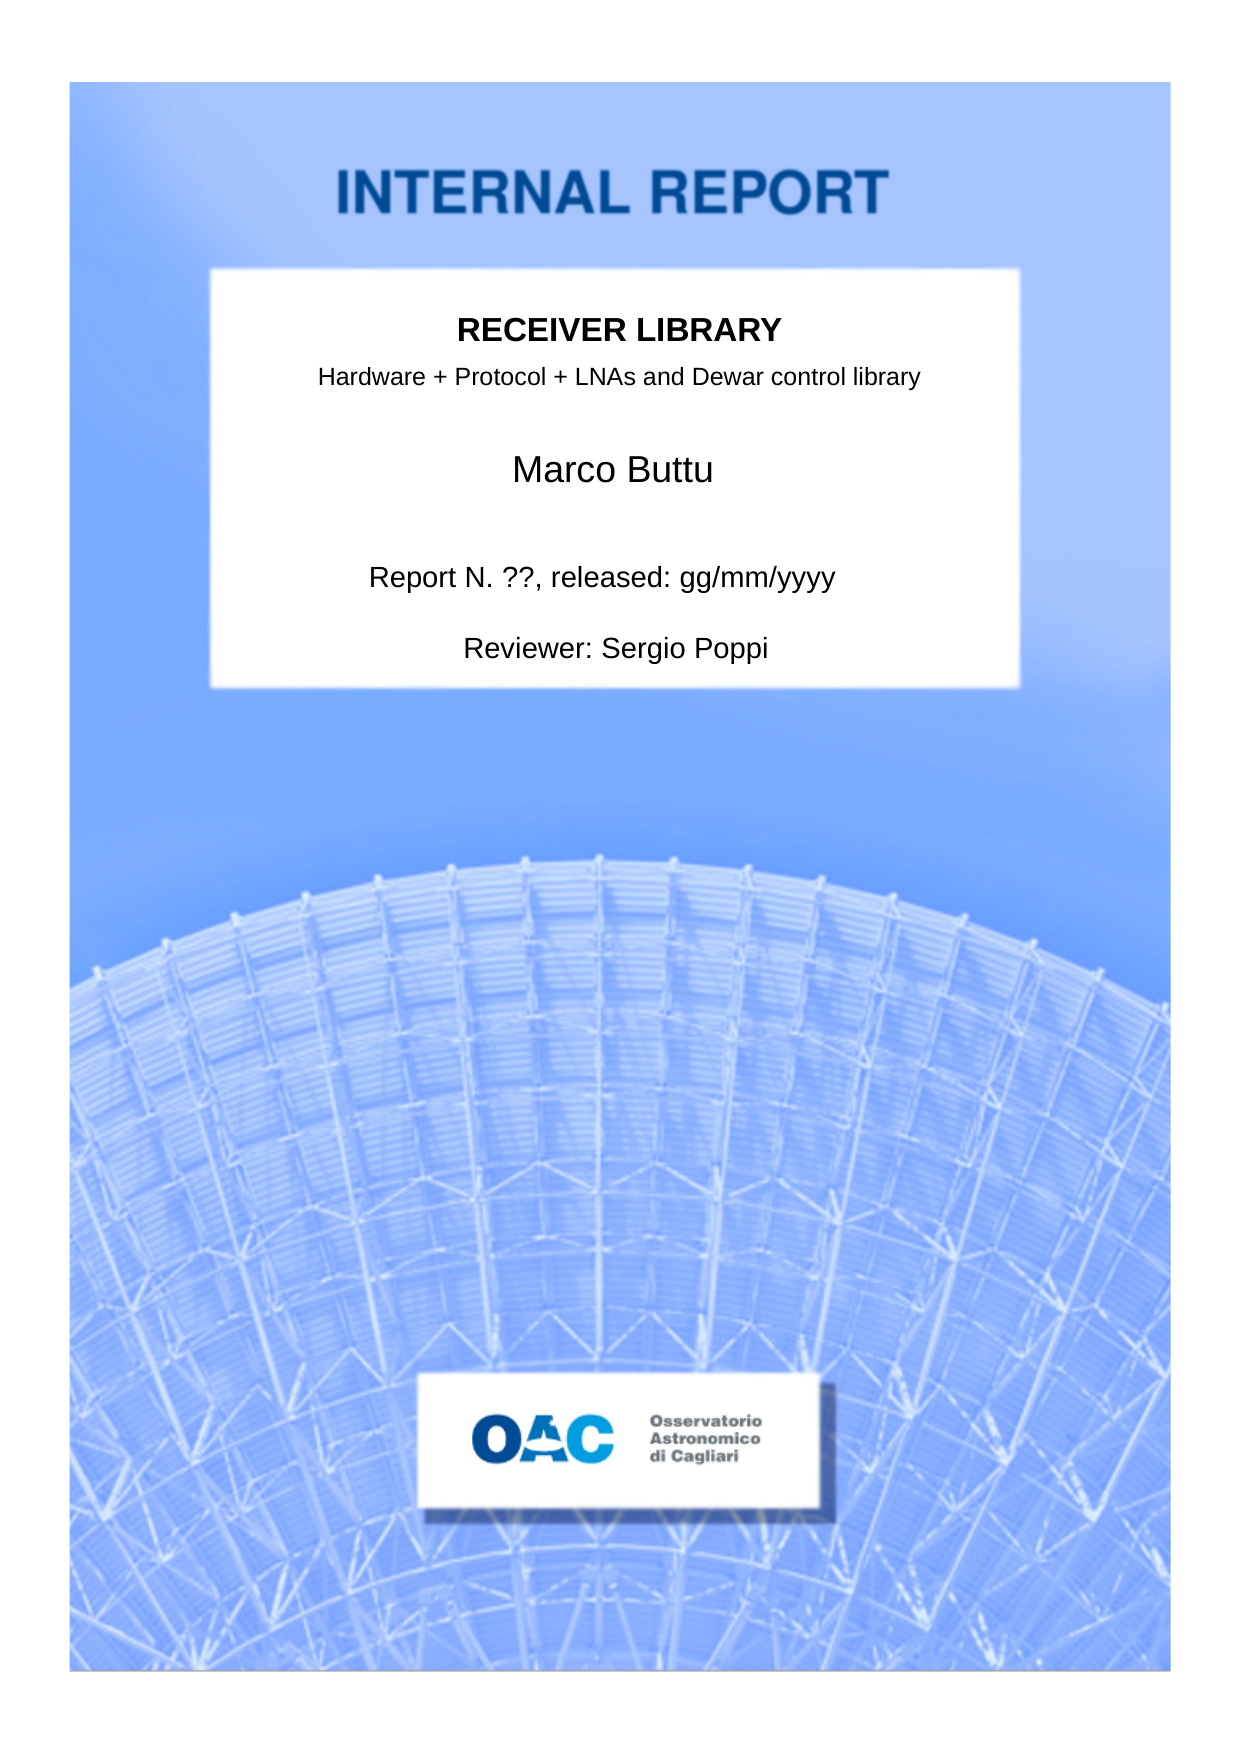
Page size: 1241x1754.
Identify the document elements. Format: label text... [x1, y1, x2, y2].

picture [69, 82, 1171, 1672]
text_box Reviewer: Sergio Poppi [448, 624, 786, 673]
text_box Report N. ??, released: gg/mm/yyyy [354, 553, 854, 602]
text_box Marco Buttu [497, 441, 729, 499]
text_box RECEIVER LIBRARY Hardware + Protocol + LNAs and Dewar control library [303, 304, 936, 399]
